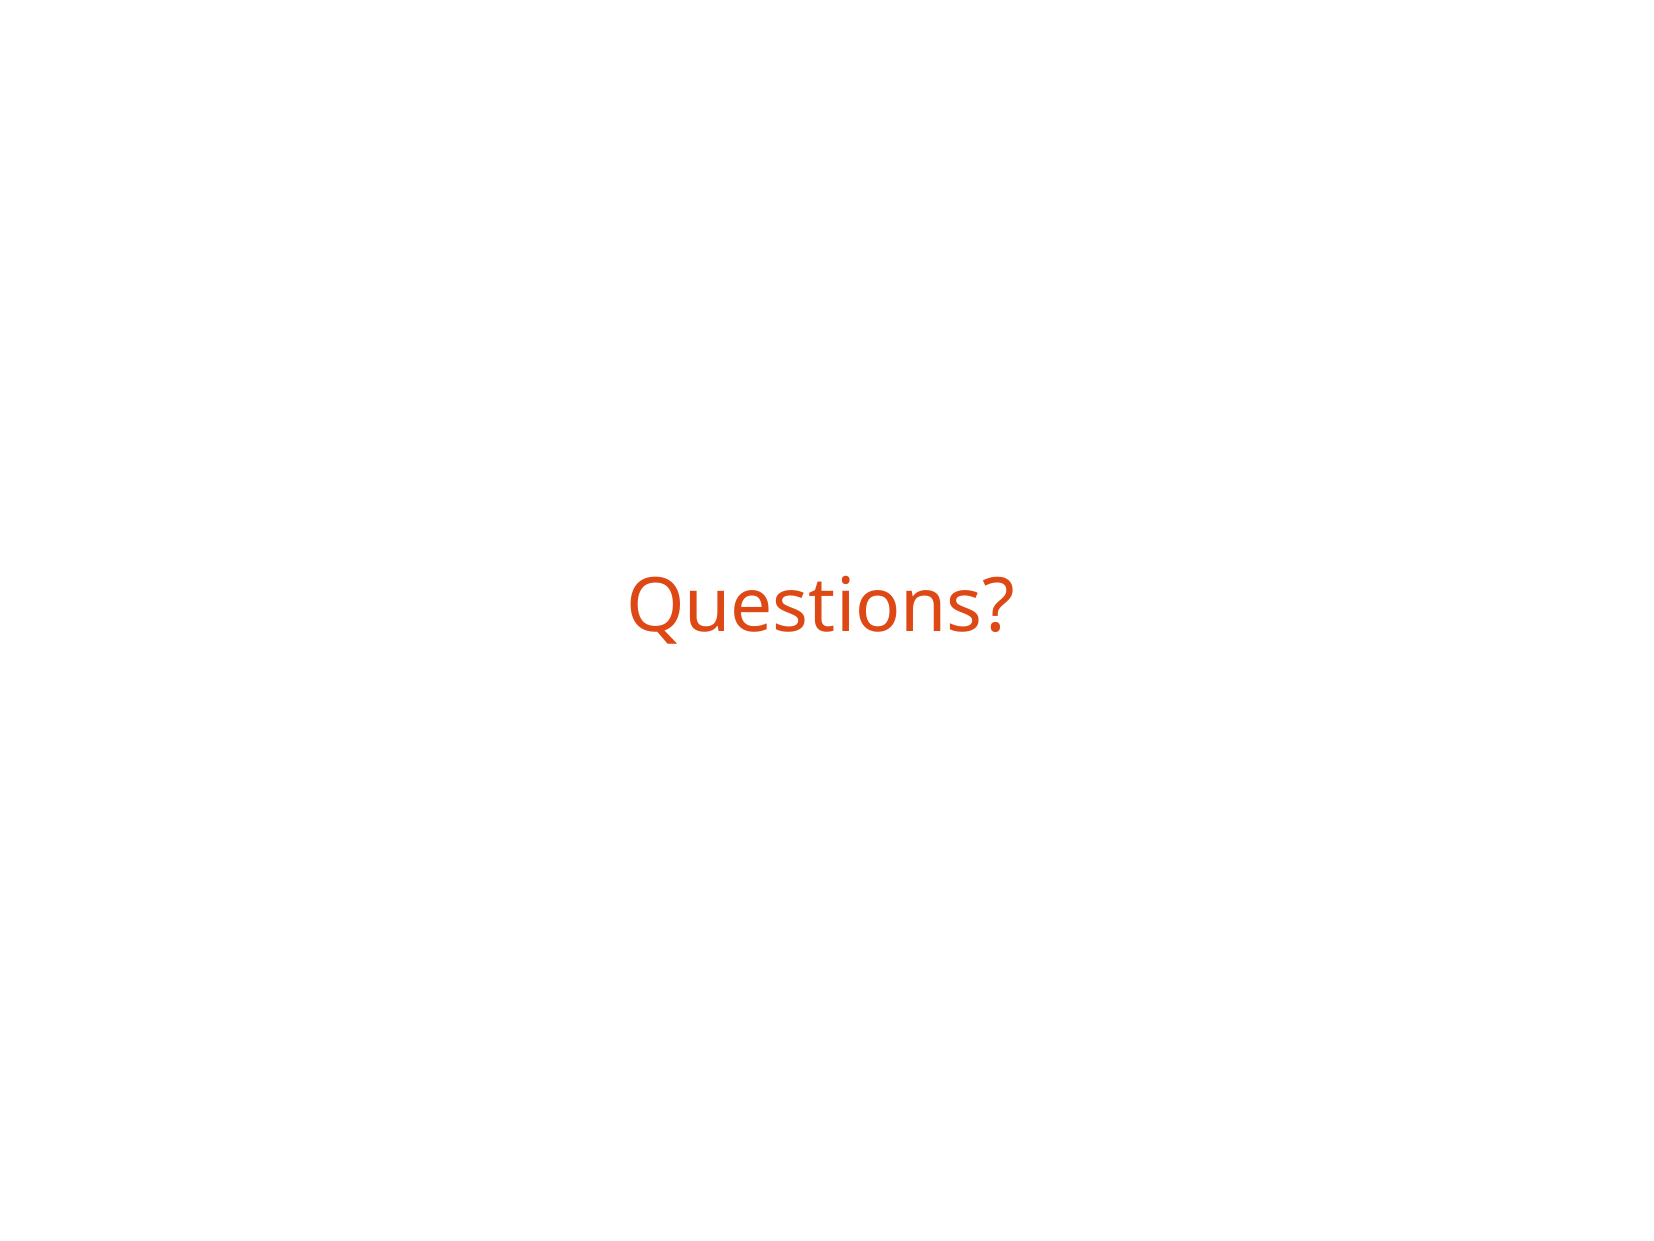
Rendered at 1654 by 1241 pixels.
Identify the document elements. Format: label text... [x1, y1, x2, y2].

title Questions? [47, 177, 1595, 1028]
